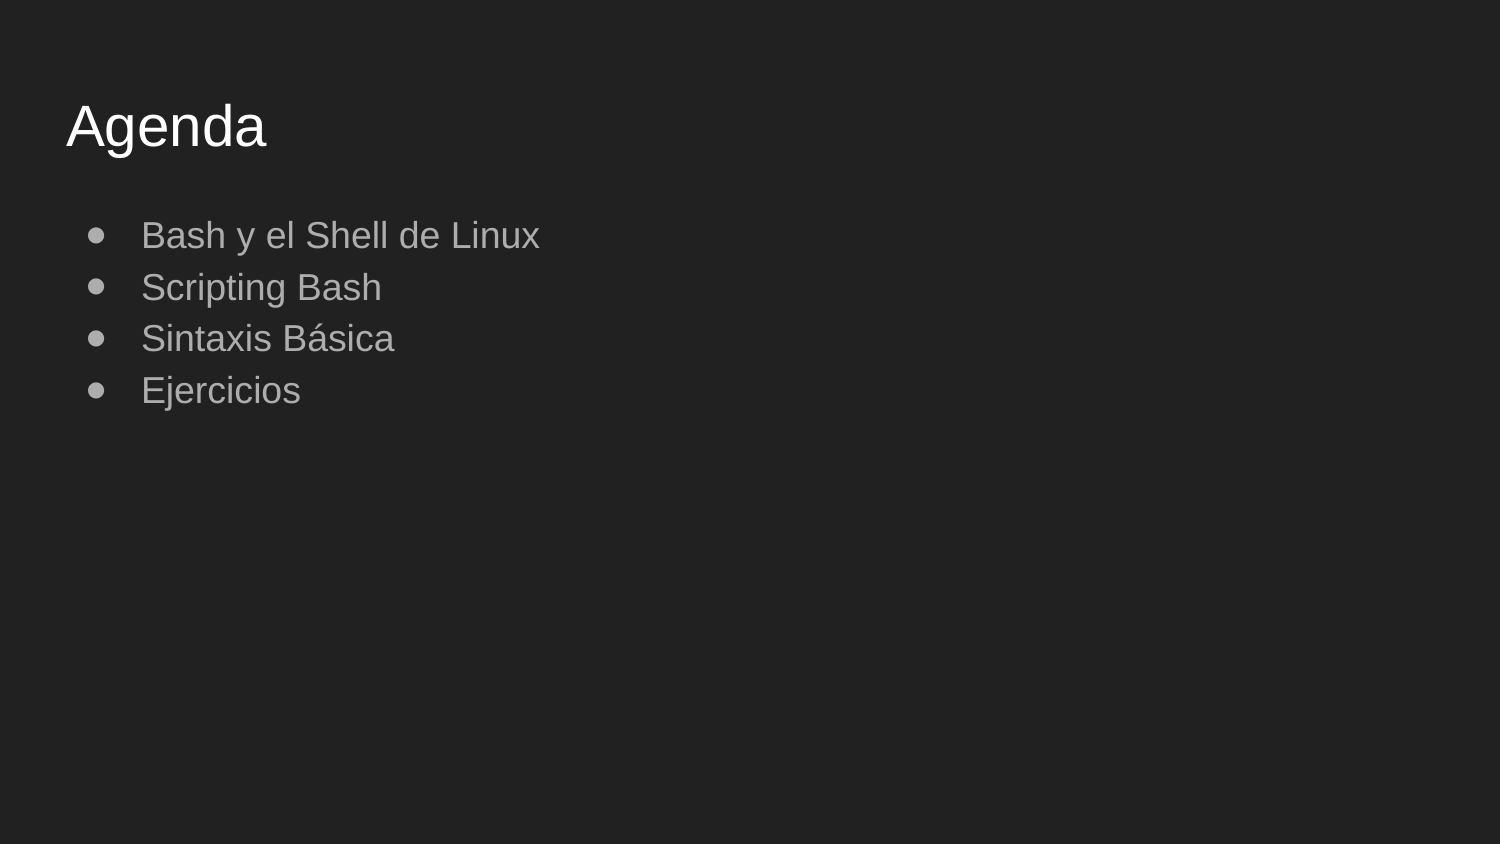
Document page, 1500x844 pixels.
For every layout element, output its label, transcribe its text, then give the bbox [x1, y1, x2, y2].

title Agenda [51, 72, 1449, 167]
list Bash y el Shell de Linux Scripting Bash Sintaxis Básica Ejercicios [51, 189, 1449, 750]
